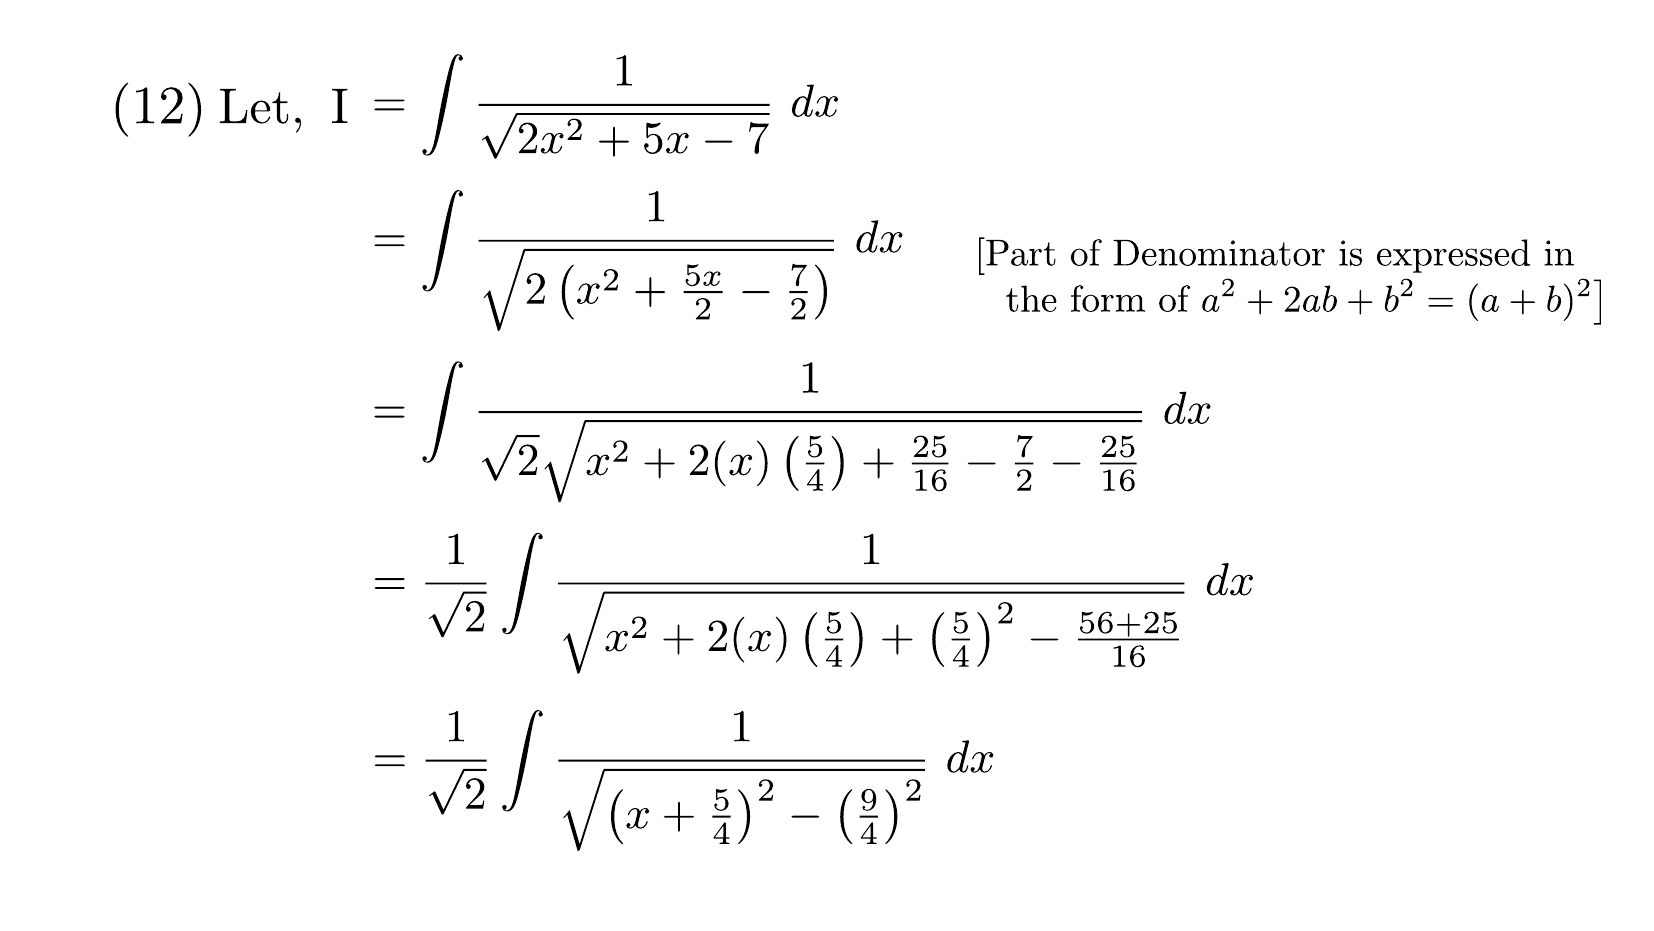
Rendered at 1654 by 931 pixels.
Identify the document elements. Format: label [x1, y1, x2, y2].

text_box [1006, 278, 1601, 325]
text_box [373, 189, 903, 332]
title [47, 36, 1607, 886]
text_box [332, 88, 348, 124]
text_box [219, 88, 302, 133]
text_box [374, 532, 1253, 674]
text_box [976, 237, 1574, 275]
text_box [374, 709, 994, 852]
text_box [113, 82, 202, 137]
text_box [373, 361, 1211, 503]
text_box [373, 54, 839, 159]
